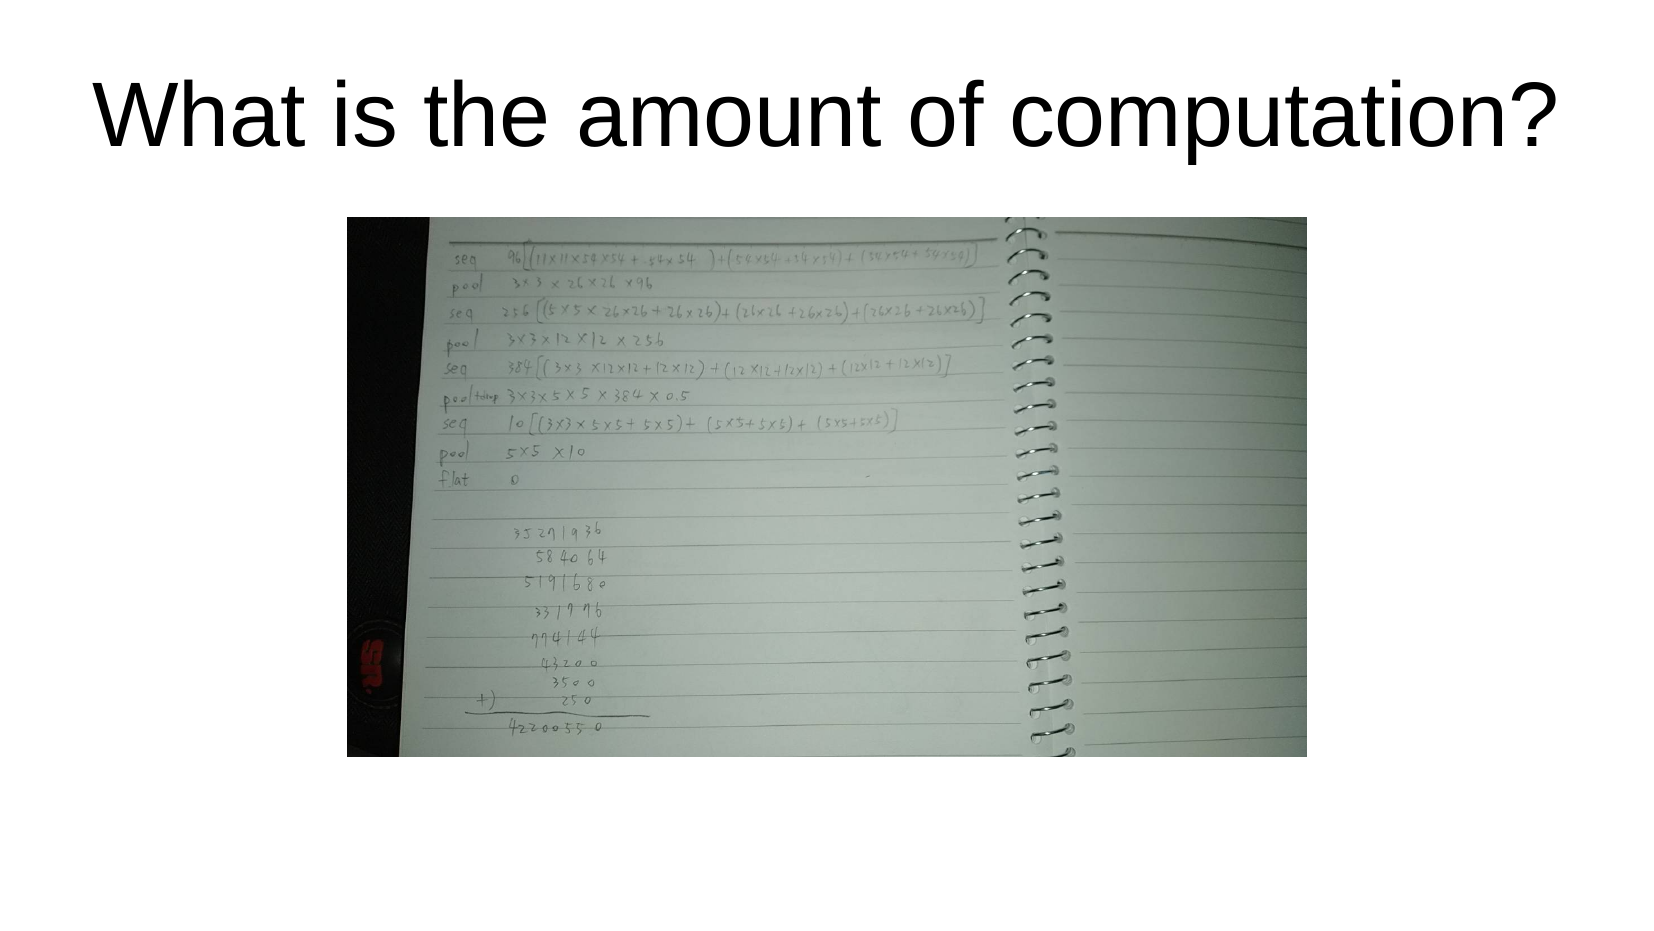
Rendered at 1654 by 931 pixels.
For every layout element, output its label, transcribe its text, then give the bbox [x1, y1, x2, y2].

title What is the amount of computation? [82, 37, 1571, 193]
picture [347, 217, 1307, 758]
